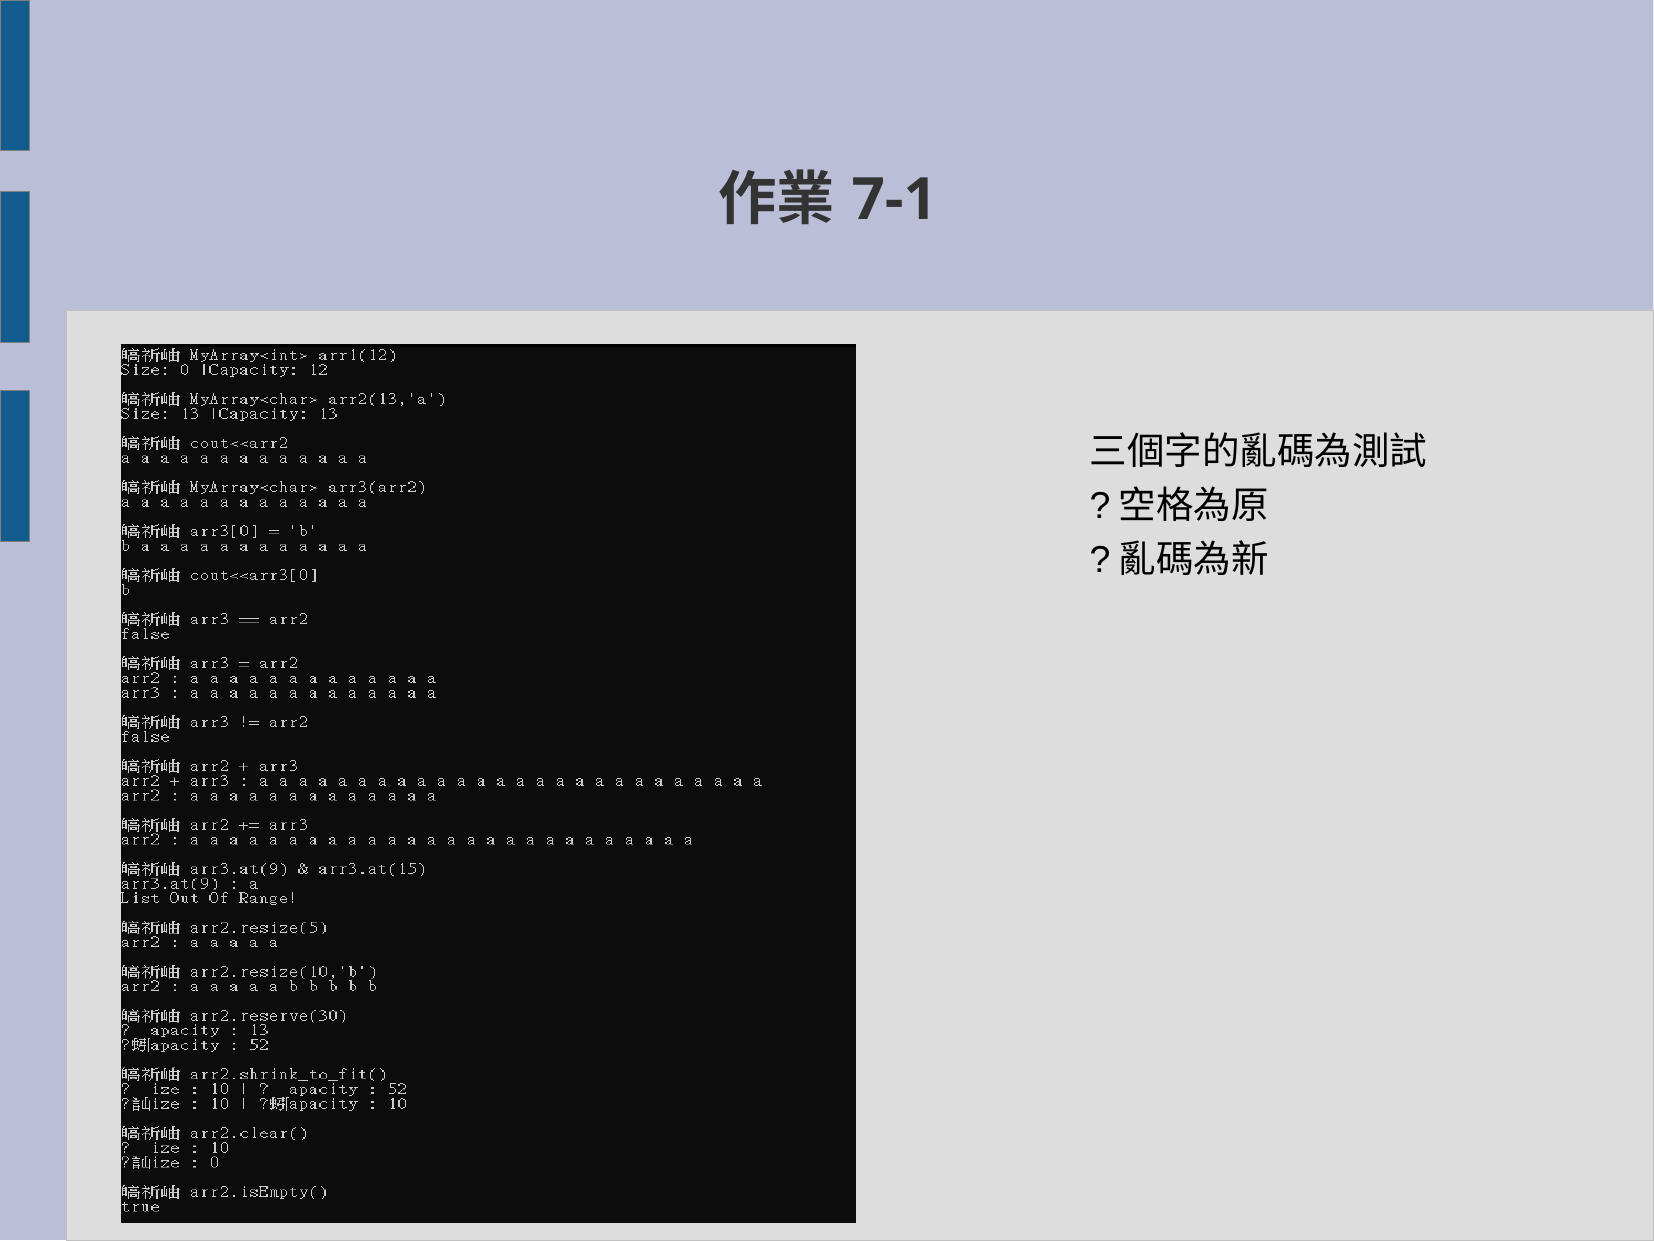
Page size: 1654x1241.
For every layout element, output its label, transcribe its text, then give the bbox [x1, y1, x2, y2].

title 作業7-1 [121, 91, 1534, 299]
picture [121, 344, 856, 1223]
text_box 三個字的亂碼為測試 ?空格為原 ?亂碼為新 [1074, 413, 1442, 574]
